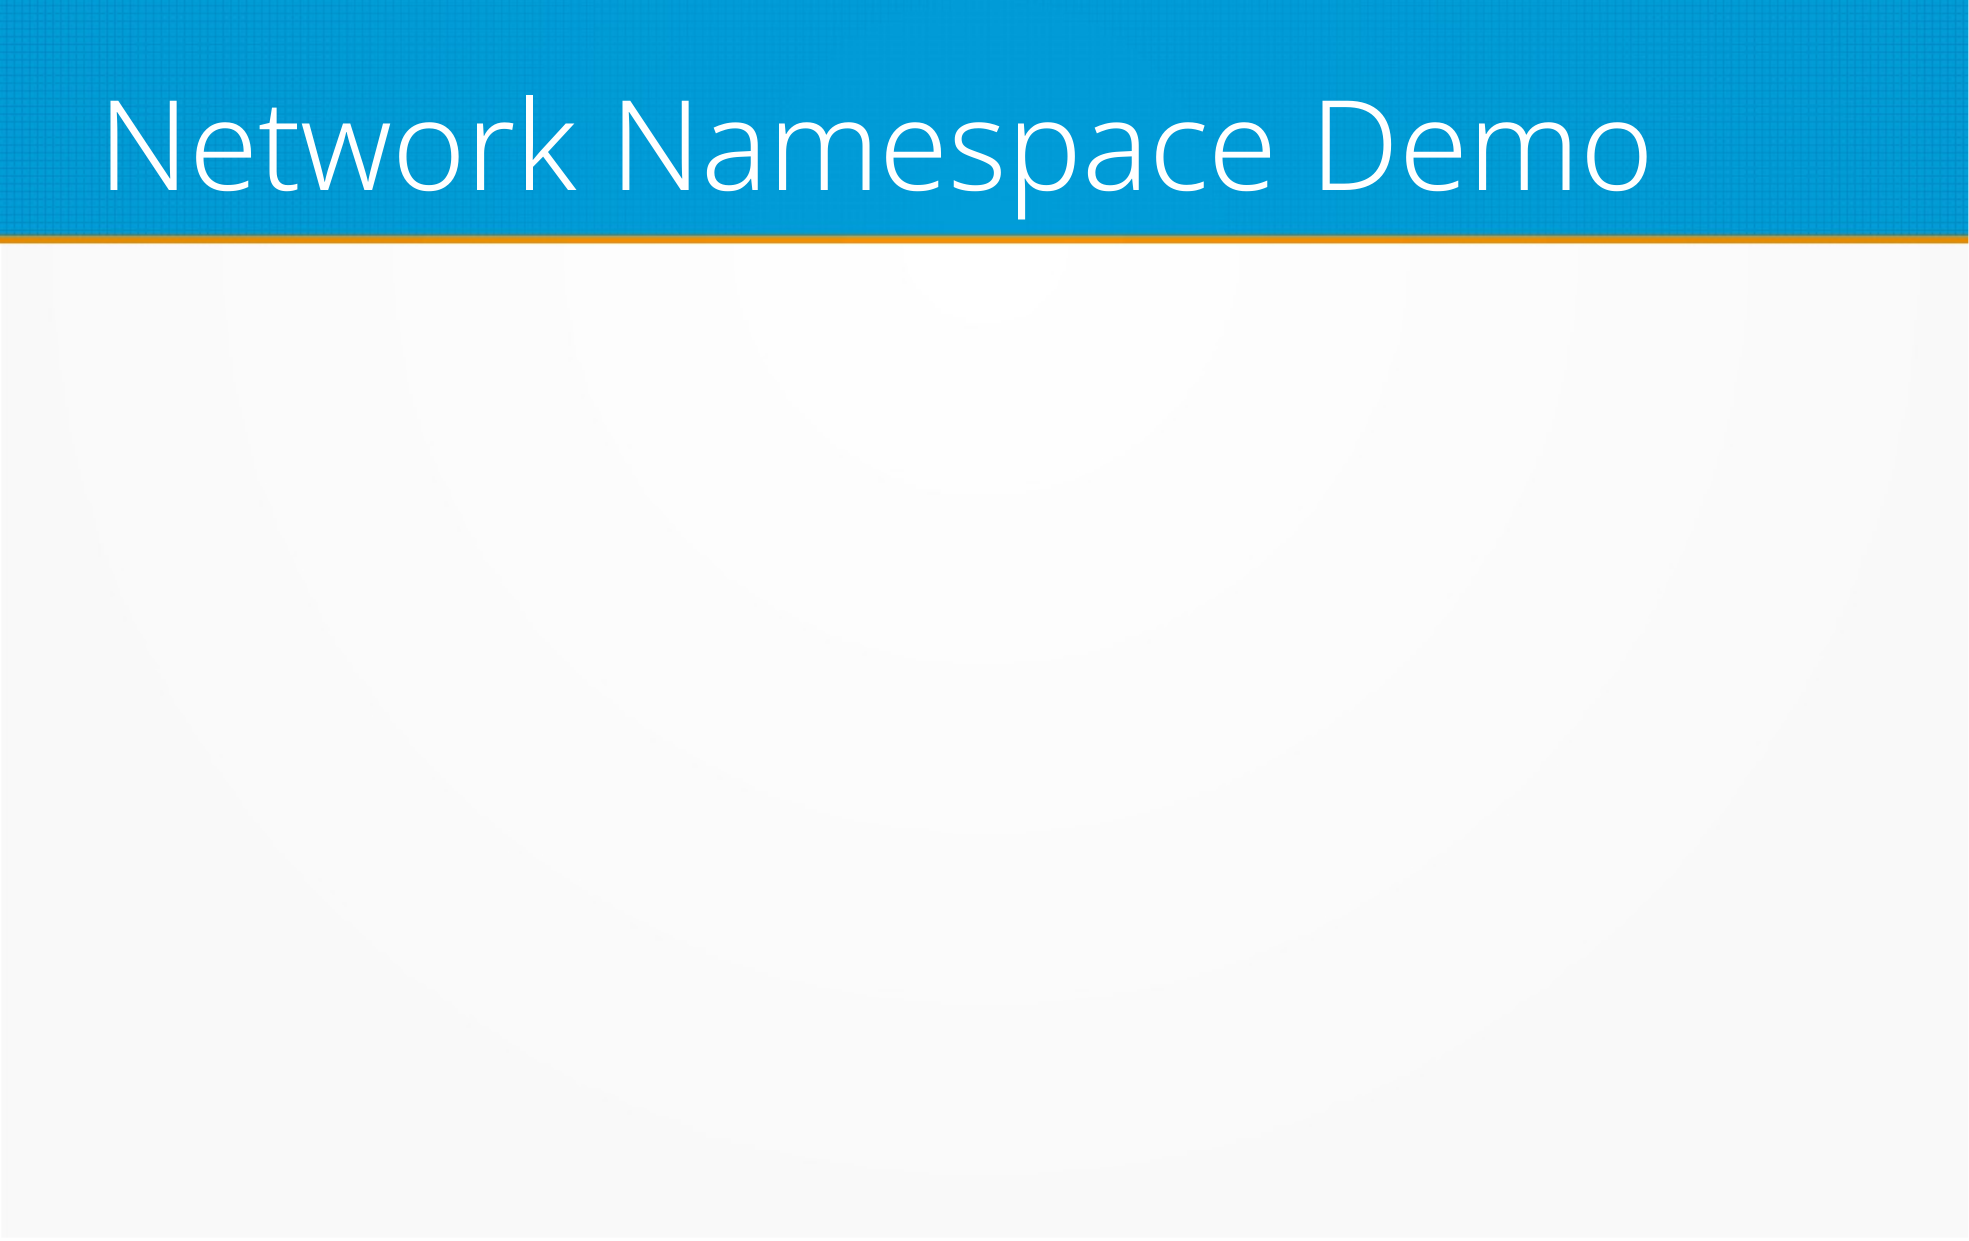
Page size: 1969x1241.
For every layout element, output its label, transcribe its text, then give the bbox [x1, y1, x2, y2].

title Network Namespace Demo [98, 19, 1870, 227]
picture [0, 233, 1969, 1241]
